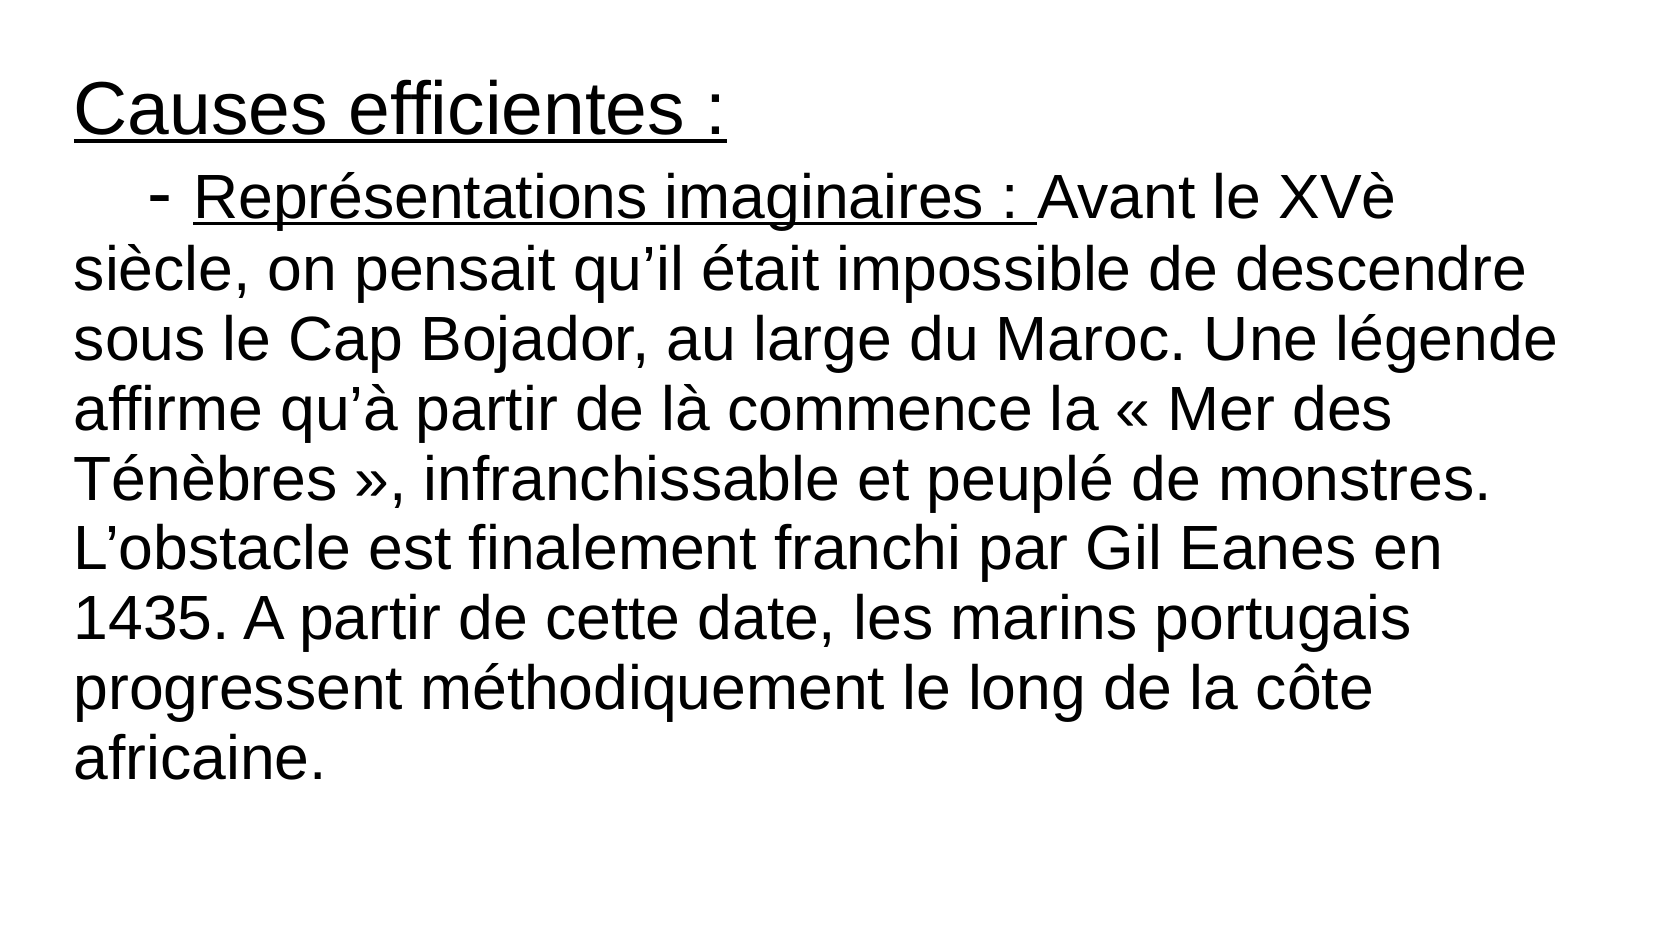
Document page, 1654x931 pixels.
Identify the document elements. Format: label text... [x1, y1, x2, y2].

text_box Causes efficientes : - Représentations imaginaires : Avant le XVè siècle, on pensait qu’il était impossible de descendre sous le Cap Bojador, au large du Maroc. Une légende affirme qu’à partir de là commence la « Mer des Ténèbres », infranchissable et peuplé de monstres. L’obstacle est finalement franchi par Gil Eanes en 1435. A partir de cette date, les marins portugais progressent méthodiquement le long de la côte africaine. [59, 59, 1595, 800]
